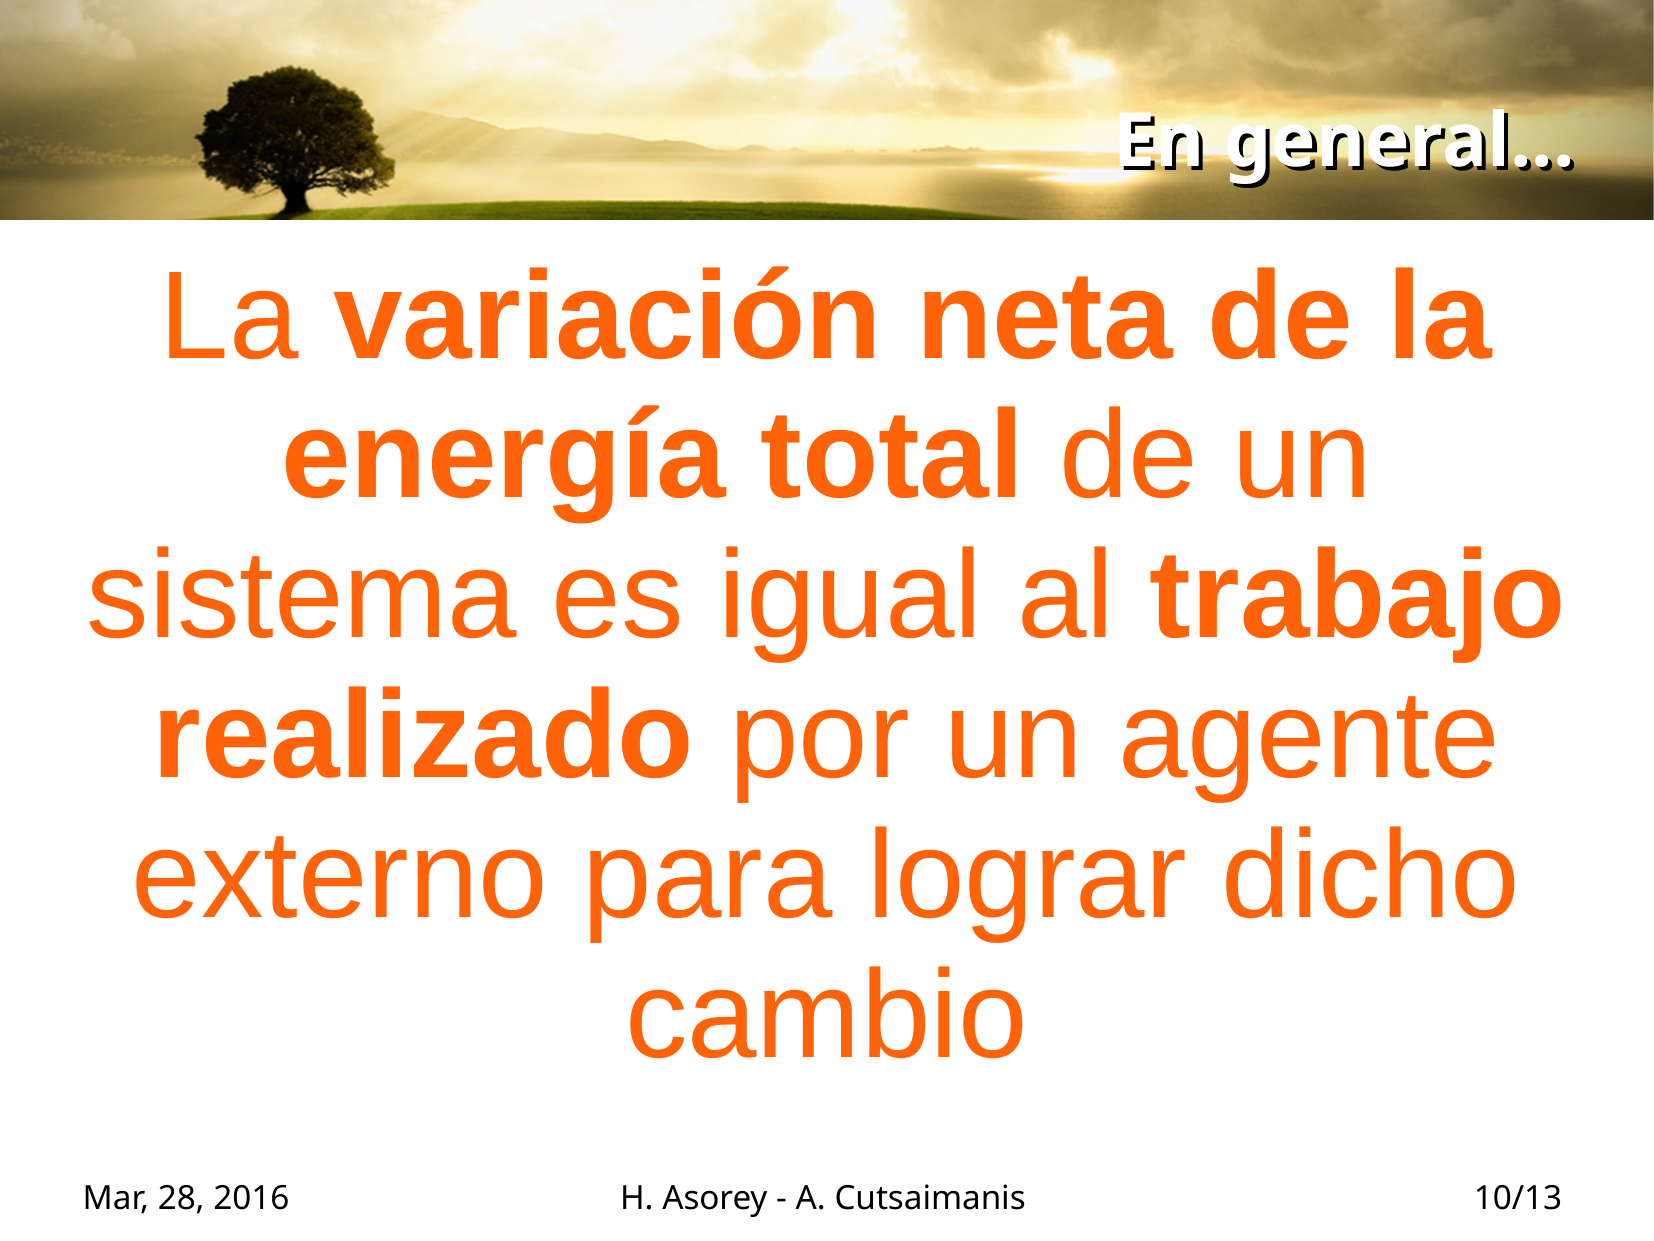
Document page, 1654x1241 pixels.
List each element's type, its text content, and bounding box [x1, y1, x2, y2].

title En general... [86, 49, 1576, 226]
subtitle La variación neta de la energía total de un sistema es igual al trabajo realizado por un agente externo para lograr dicho cambio [82, 244, 1571, 1084]
picture [0, 0, 1654, 220]
